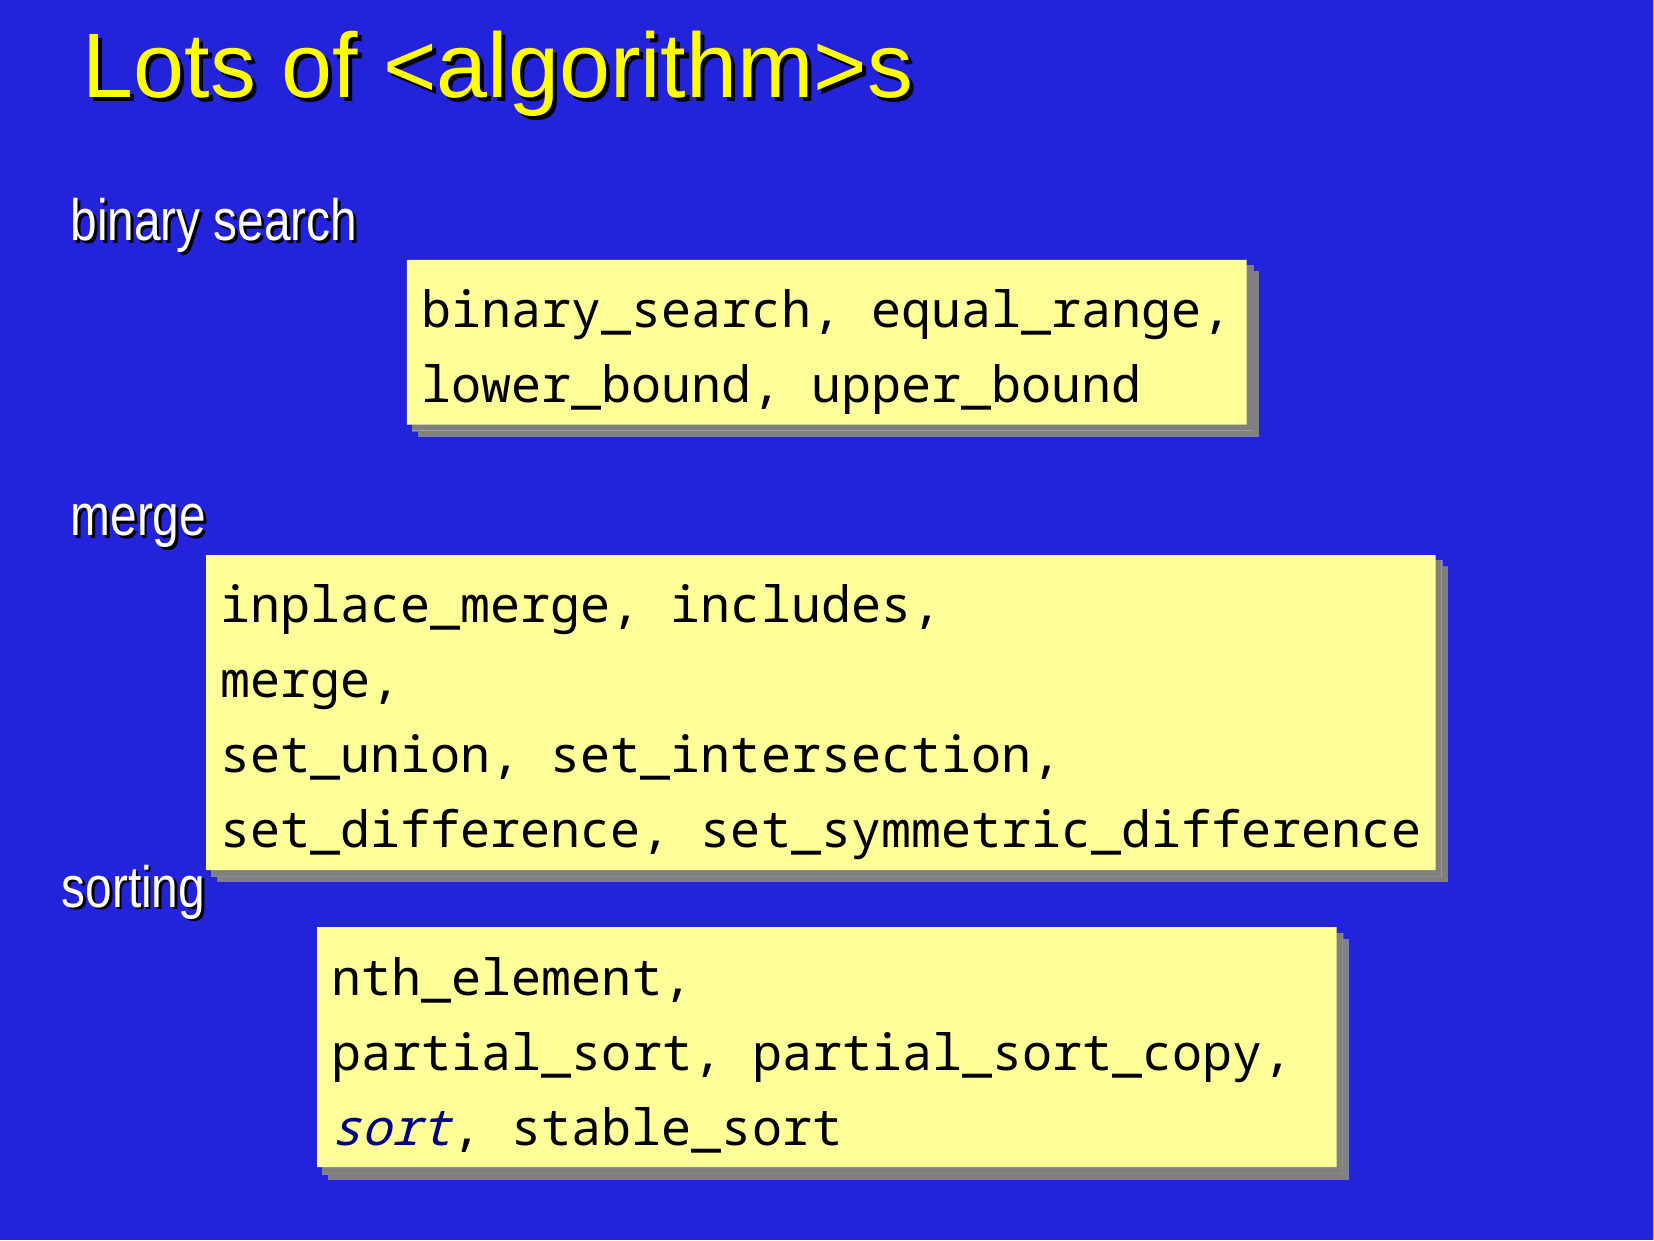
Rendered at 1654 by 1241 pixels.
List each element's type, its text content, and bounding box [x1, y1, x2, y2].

text_box binary_search, equal_range, lower_bound, upper_bound [406, 259, 1247, 425]
text_box sorting [46, 841, 853, 927]
text_box binary search [56, 174, 862, 261]
text_box nth_element, partial_sort, partial_sort_copy, sort, stable_sort [317, 927, 1337, 1168]
title Lots of <algorithm>s [82, 2, 1571, 130]
text_box inplace_merge, includes, merge, set_union, set_intersection, set_difference, set_symmetric_difference [206, 555, 1436, 871]
text_box merge [56, 469, 862, 556]
